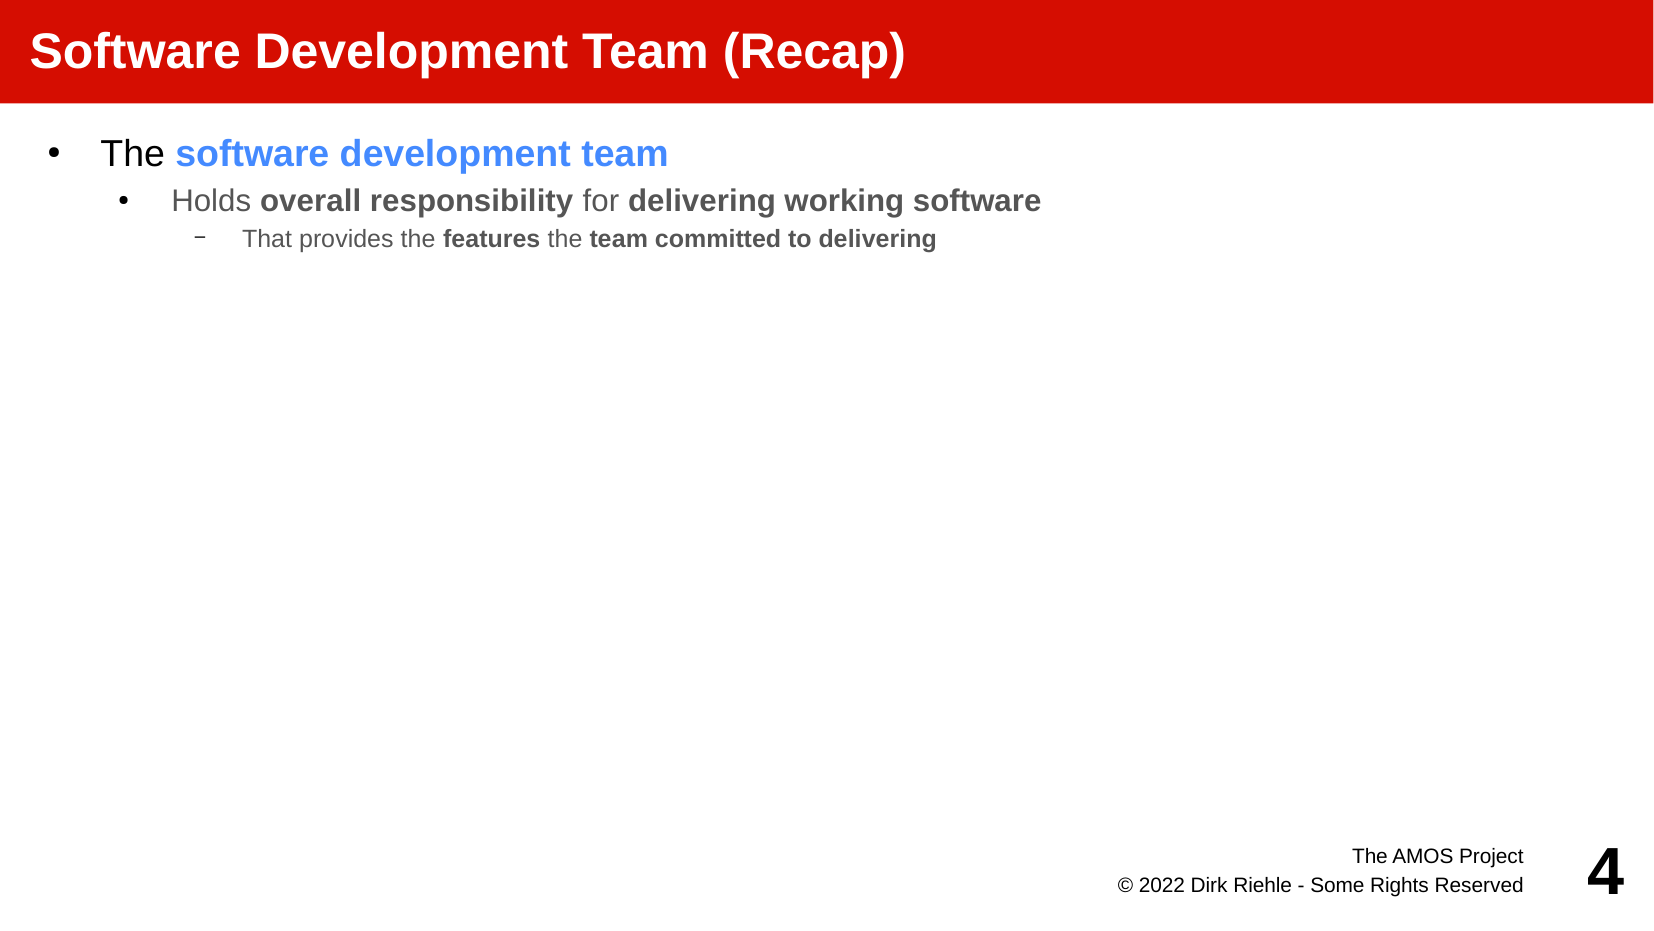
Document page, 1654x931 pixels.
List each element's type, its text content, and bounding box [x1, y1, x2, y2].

title Software Development Team (Recap) [0, 0, 1654, 104]
list The software development team Holds overall responsibility for delivering working software That provides the features the team committed to delivering [29, 132, 1625, 813]
